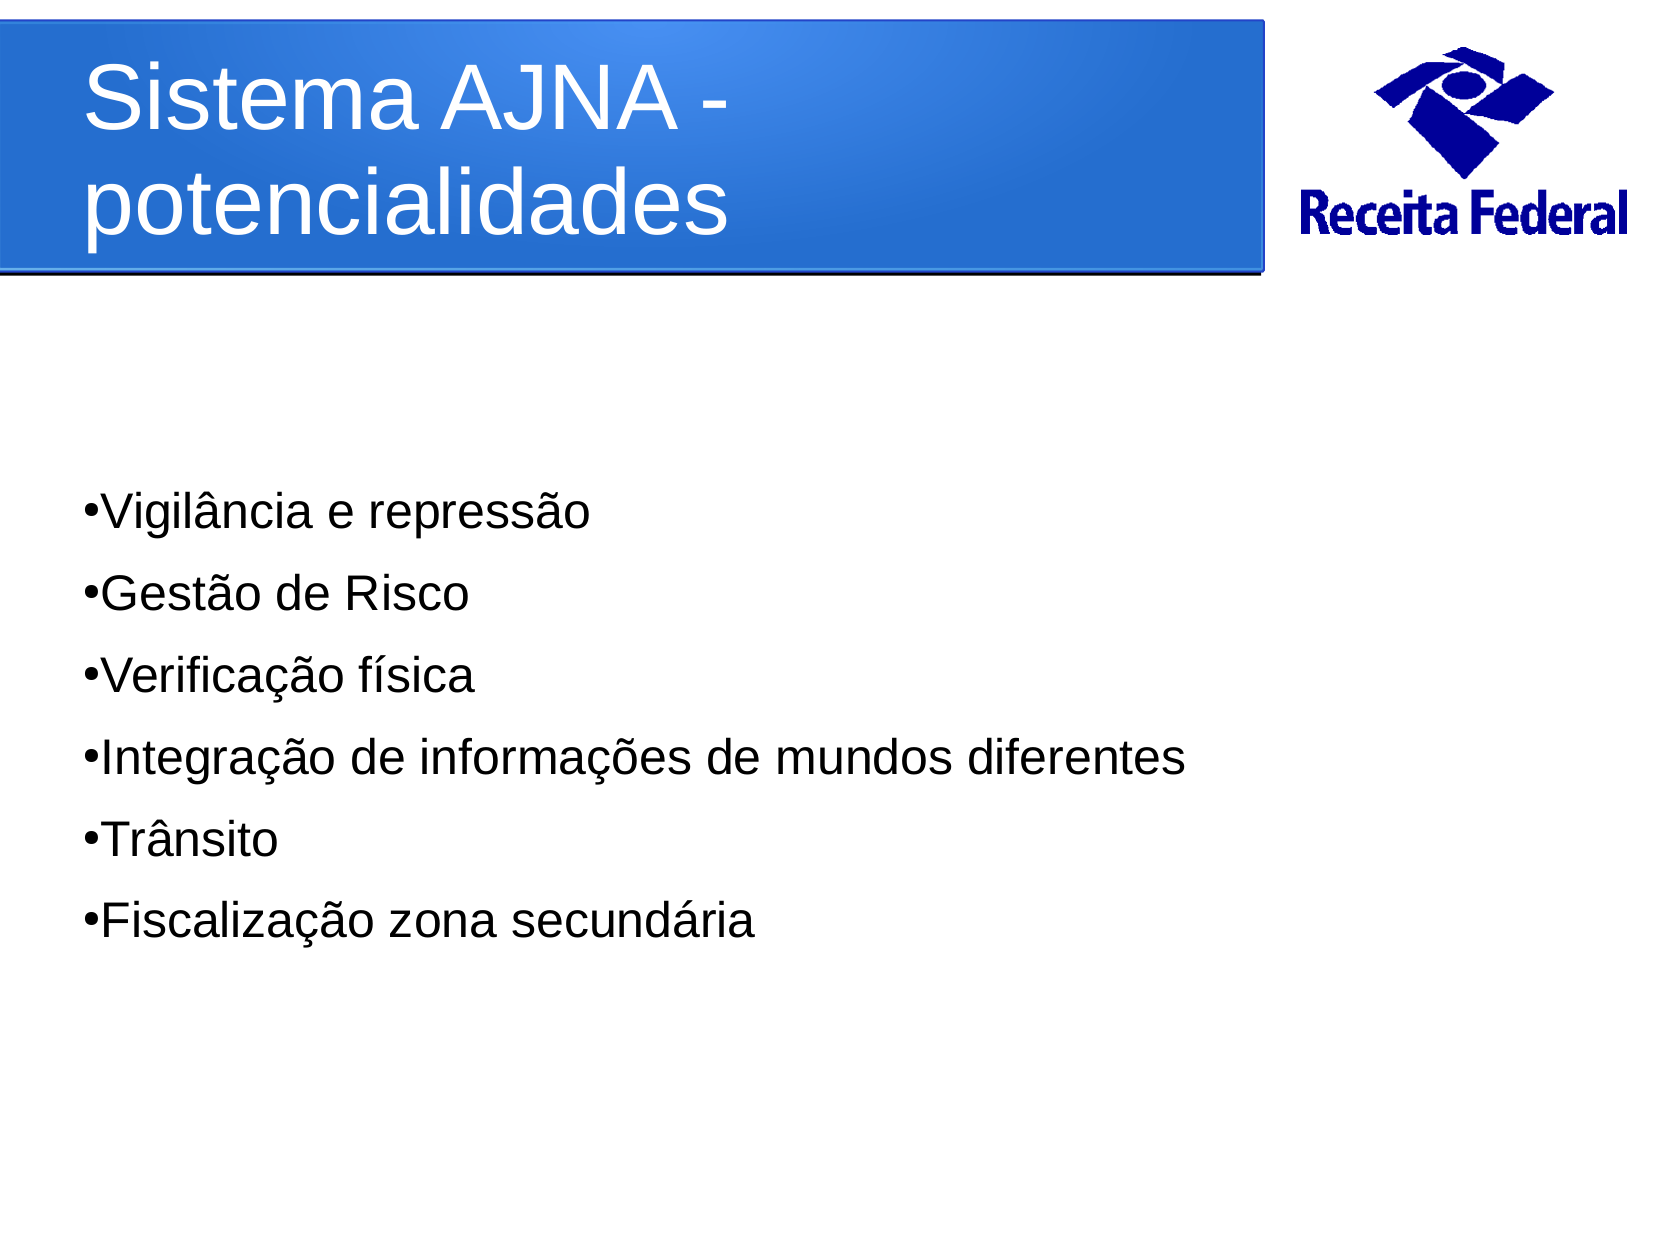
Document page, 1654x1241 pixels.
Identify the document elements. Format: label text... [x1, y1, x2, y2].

picture [1299, 47, 1629, 237]
subtitle Vigilância e repressão Gestão de Risco Verificação física Integração de informações de mundos diferentes Trânsito Fiscalização zona secundária [82, 290, 1571, 1134]
title Sistema AJNA - potencialidades [82, 45, 1235, 254]
